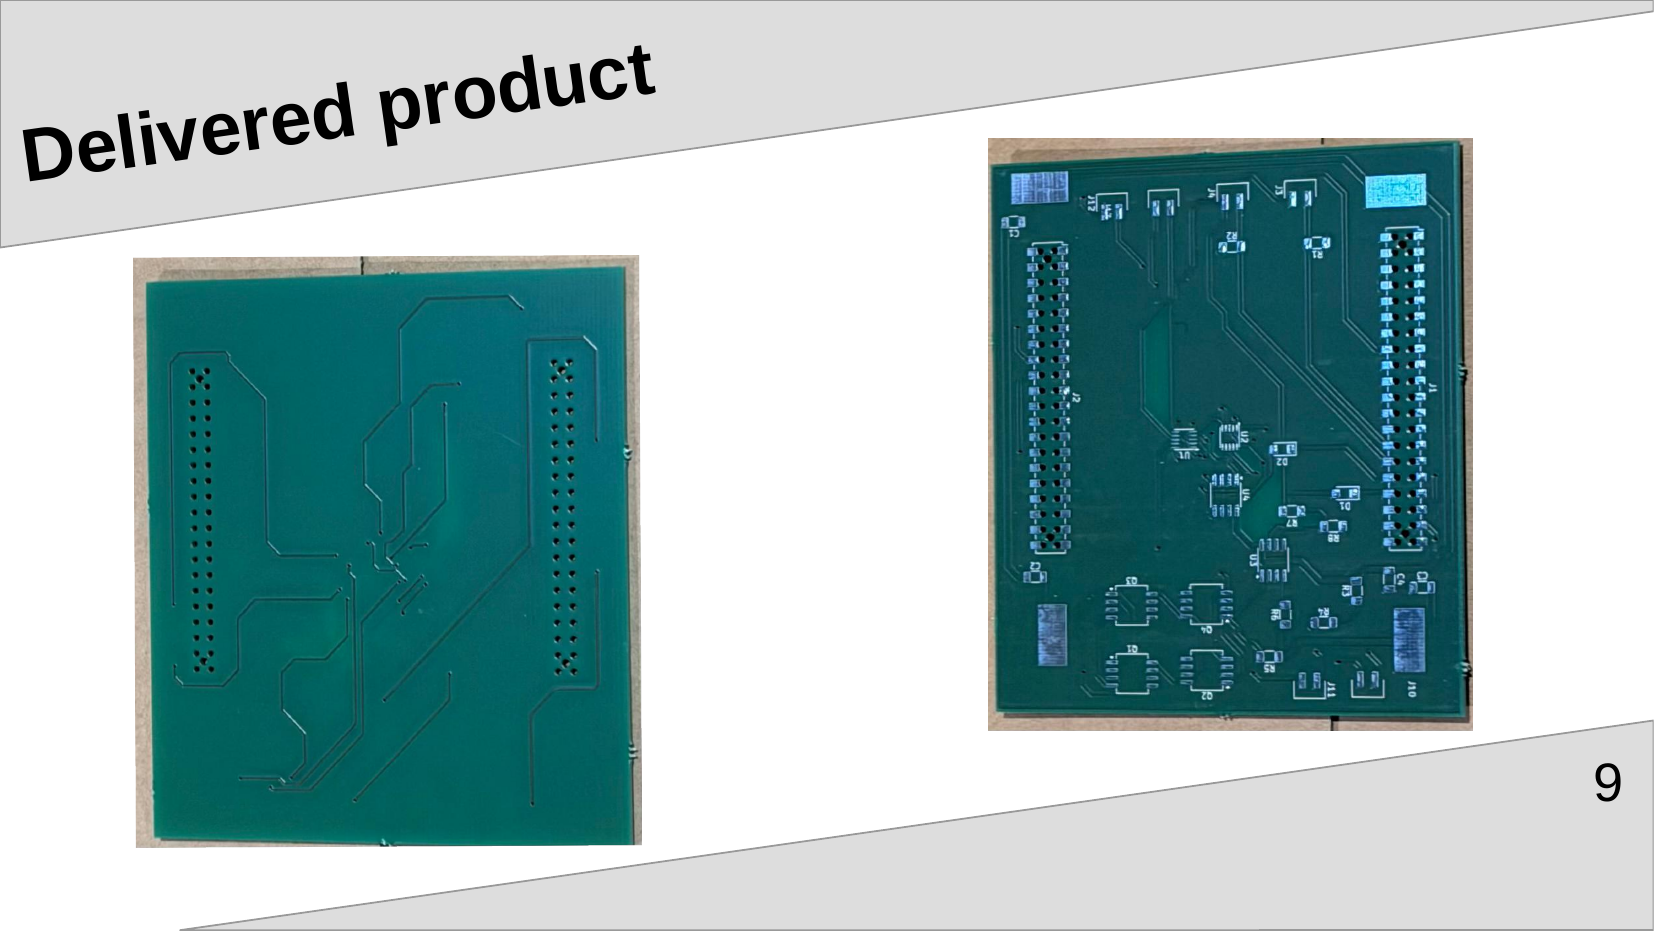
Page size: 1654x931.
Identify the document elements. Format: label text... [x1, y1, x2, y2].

picture [132, 254, 642, 848]
title Delivered product [11, 0, 1495, 235]
picture [988, 138, 1473, 731]
